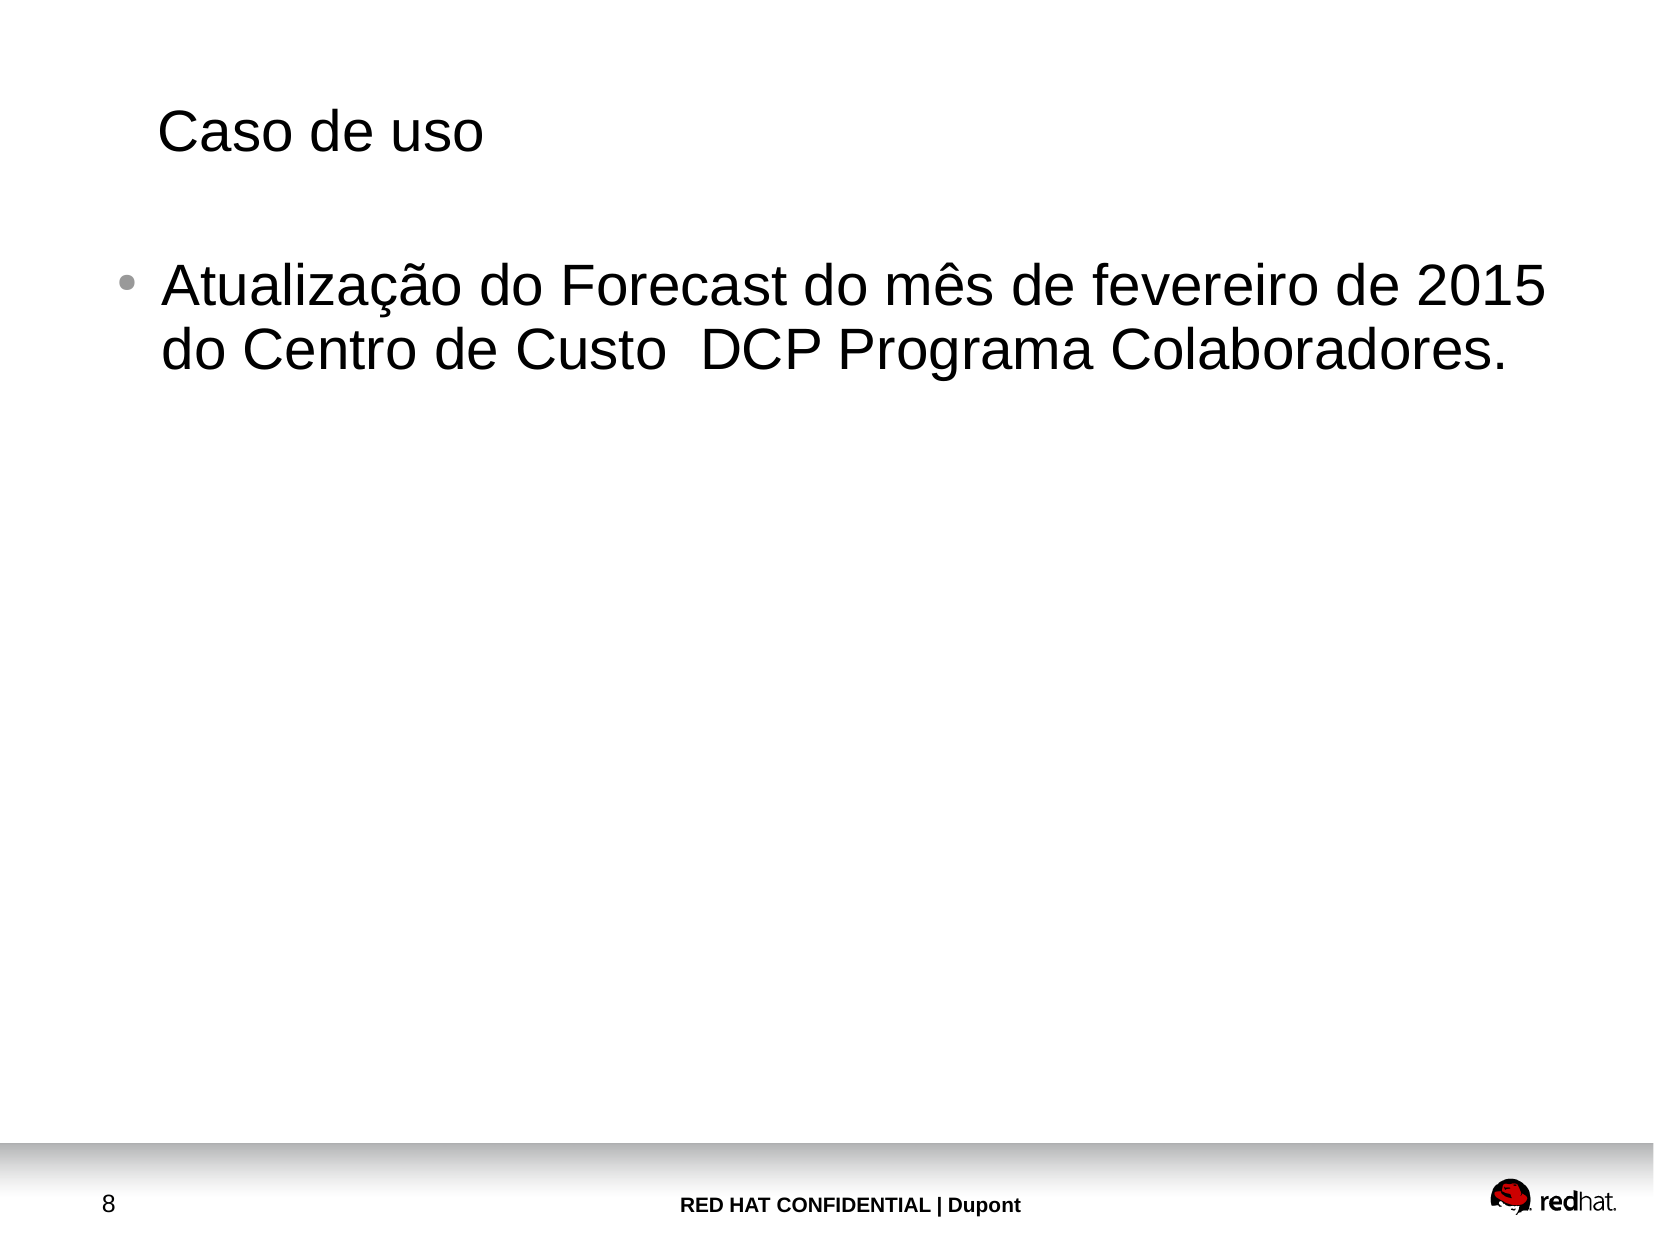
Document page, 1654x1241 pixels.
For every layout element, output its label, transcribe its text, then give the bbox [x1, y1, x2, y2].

text_box Caso de uso [82, 37, 1571, 226]
picture [0, 1143, 1654, 1241]
text_box Atualização do Forecast do mês de fevereiro de 2015 do Centro de Custo DCP Programa Colaboradores. [86, 244, 1576, 1039]
